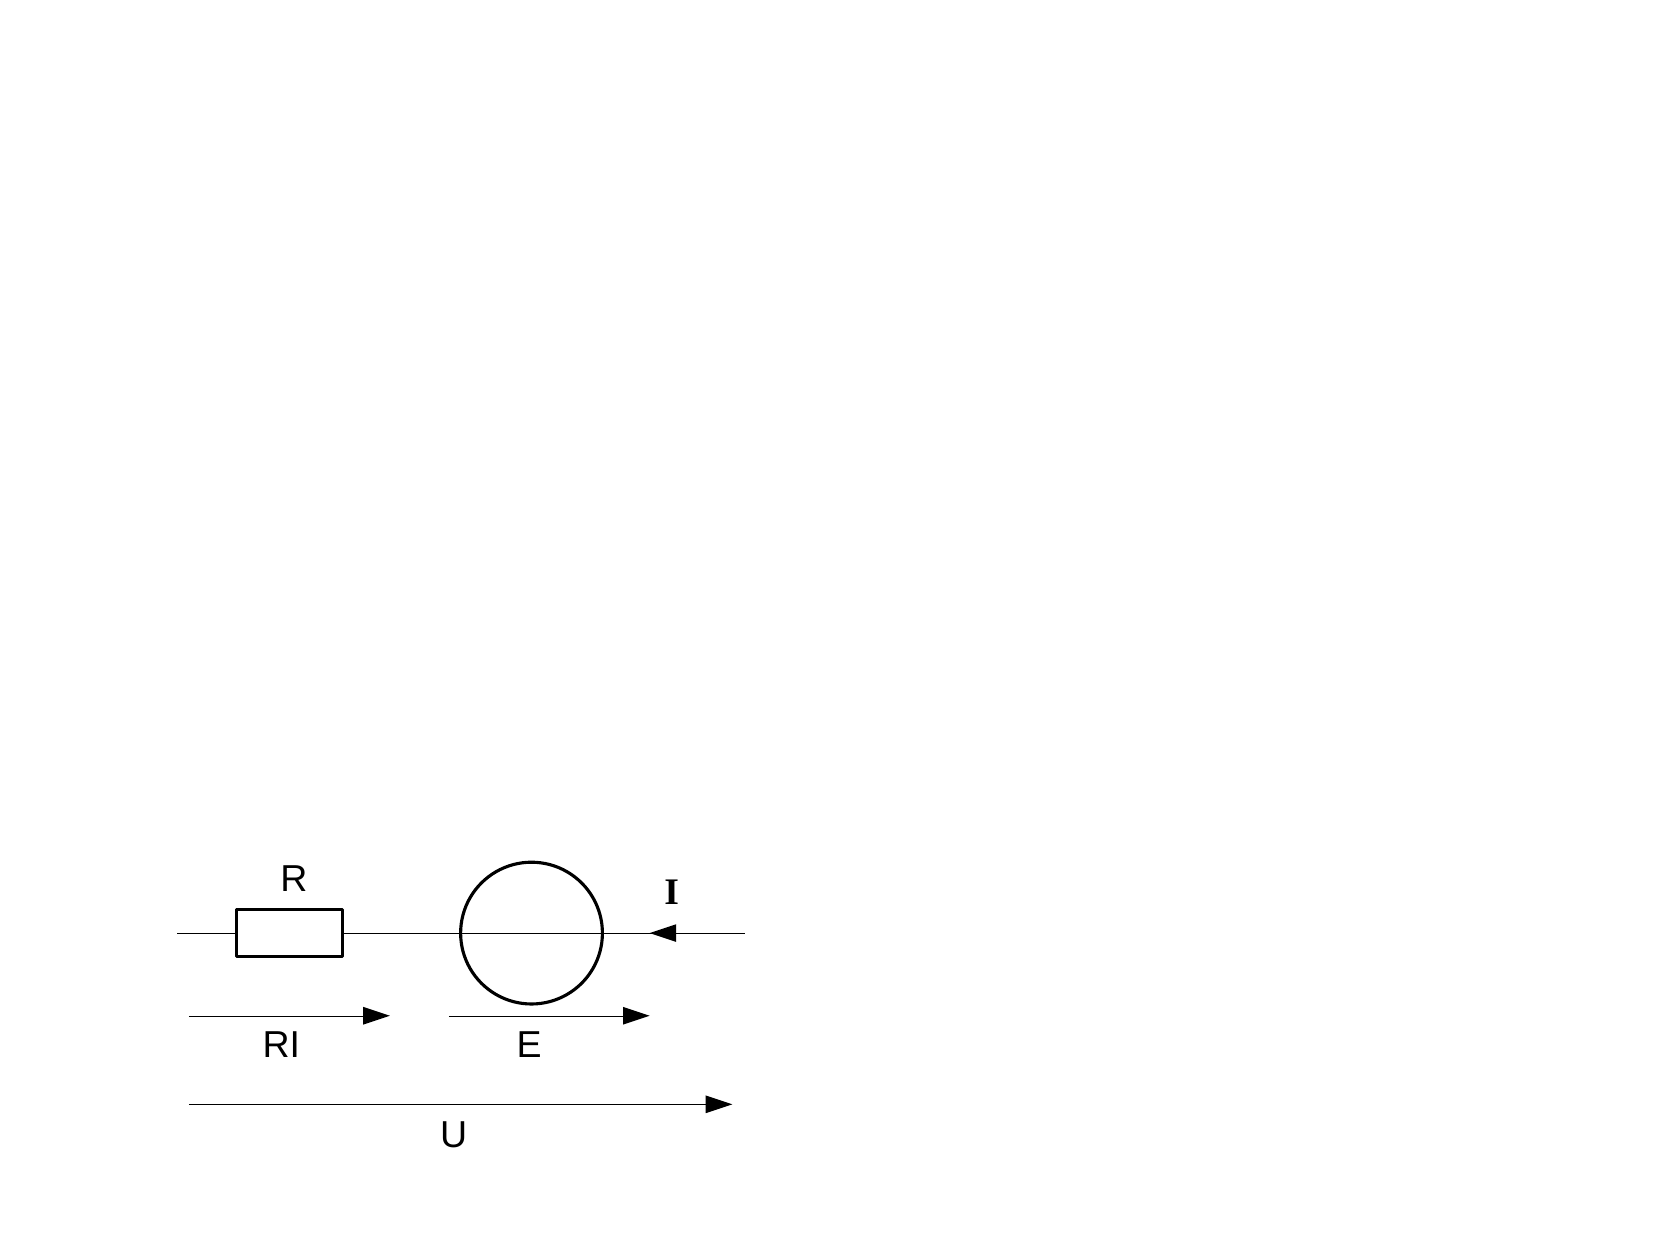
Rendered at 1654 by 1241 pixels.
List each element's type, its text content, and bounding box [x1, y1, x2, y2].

text_box E [501, 1017, 573, 1073]
text_box I [649, 863, 697, 922]
text_box [460, 862, 603, 933]
text_box RI [248, 1015, 319, 1073]
text_box [236, 909, 343, 957]
text_box U [425, 1106, 485, 1164]
text_box [460, 934, 603, 1004]
text_box R [265, 850, 302, 908]
